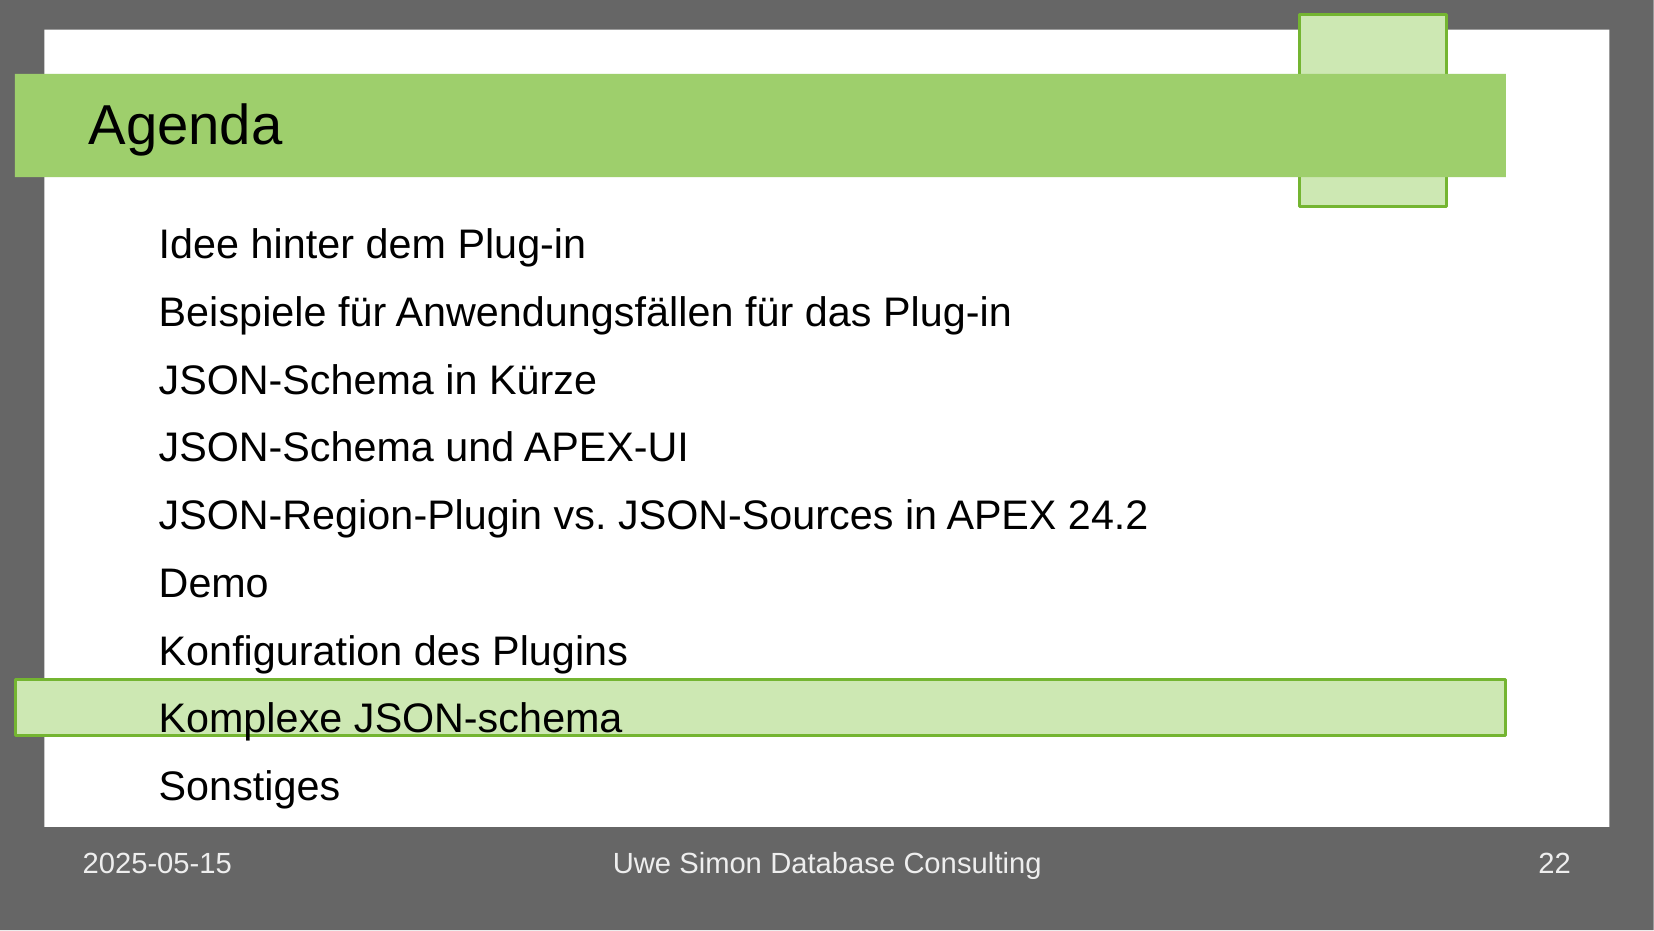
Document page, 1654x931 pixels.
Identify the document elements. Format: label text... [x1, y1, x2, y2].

list Idee hinter dem Plug-in Beispiele für Anwendungsfällen für das Plug-in JSON-Schema in Kürze JSON-Schema und APEX-UI JSON-Region-Plugin vs. JSON-Sources in APEX 24.2 Demo Konfiguration des Plugins Komplexe JSON-schema Sonstiges [88, 221, 1565, 813]
text_box [15, 679, 88, 736]
title Agenda [88, 73, 1506, 178]
